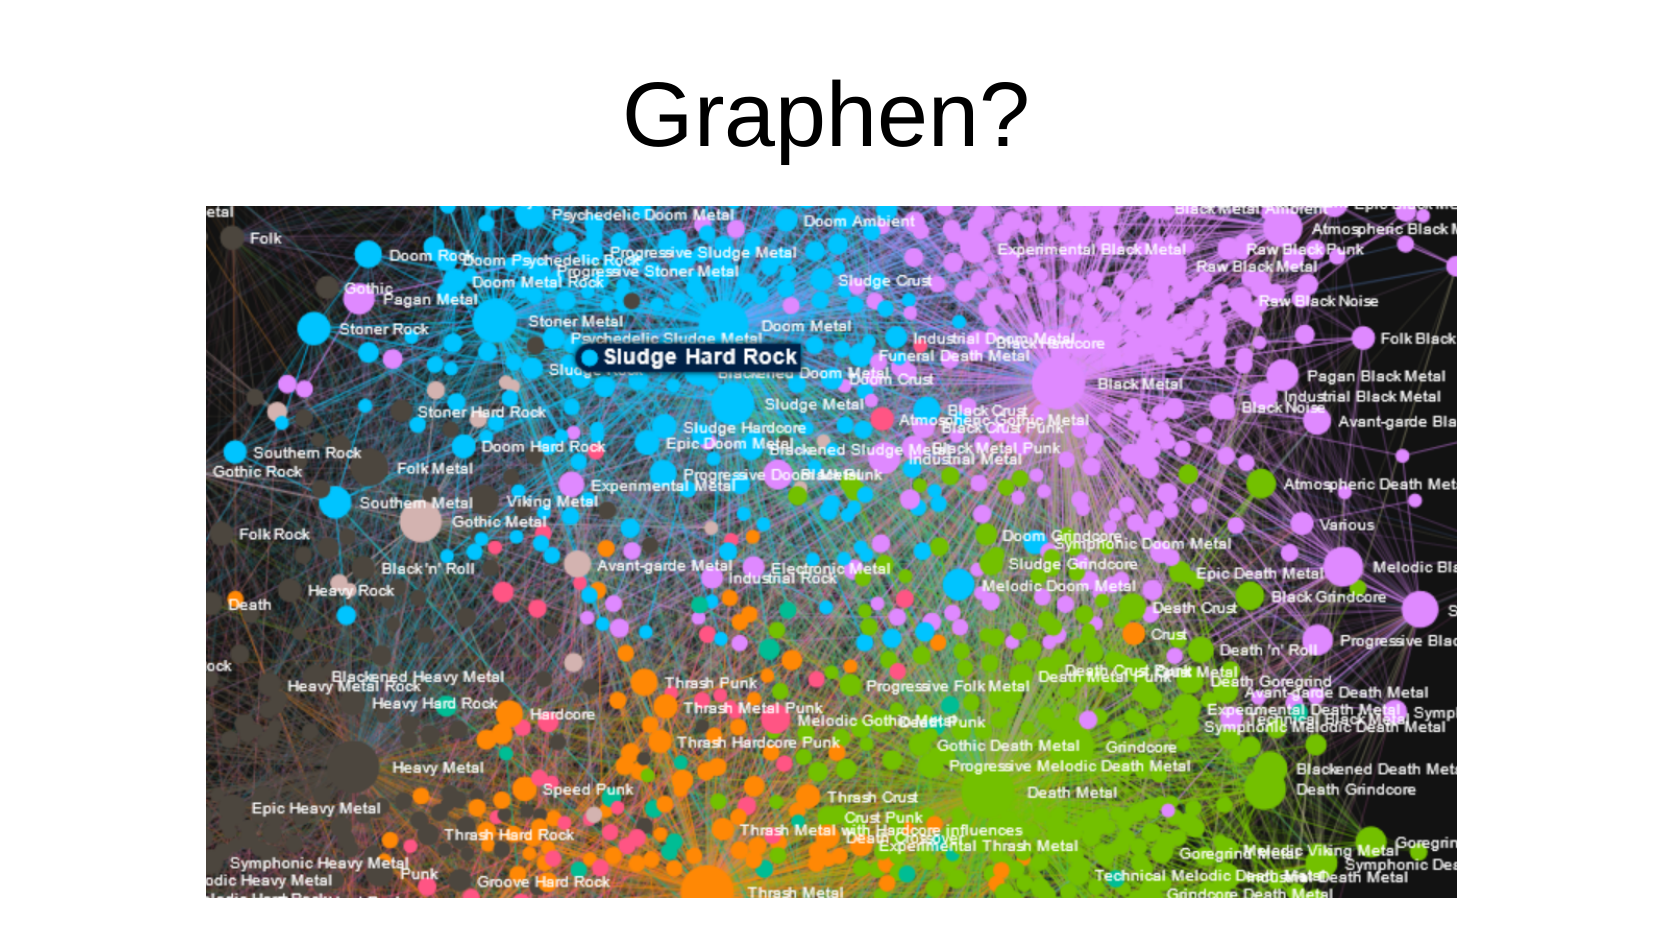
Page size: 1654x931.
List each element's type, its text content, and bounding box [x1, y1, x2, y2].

picture [206, 206, 1457, 898]
title Graphen? [82, 37, 1571, 193]
